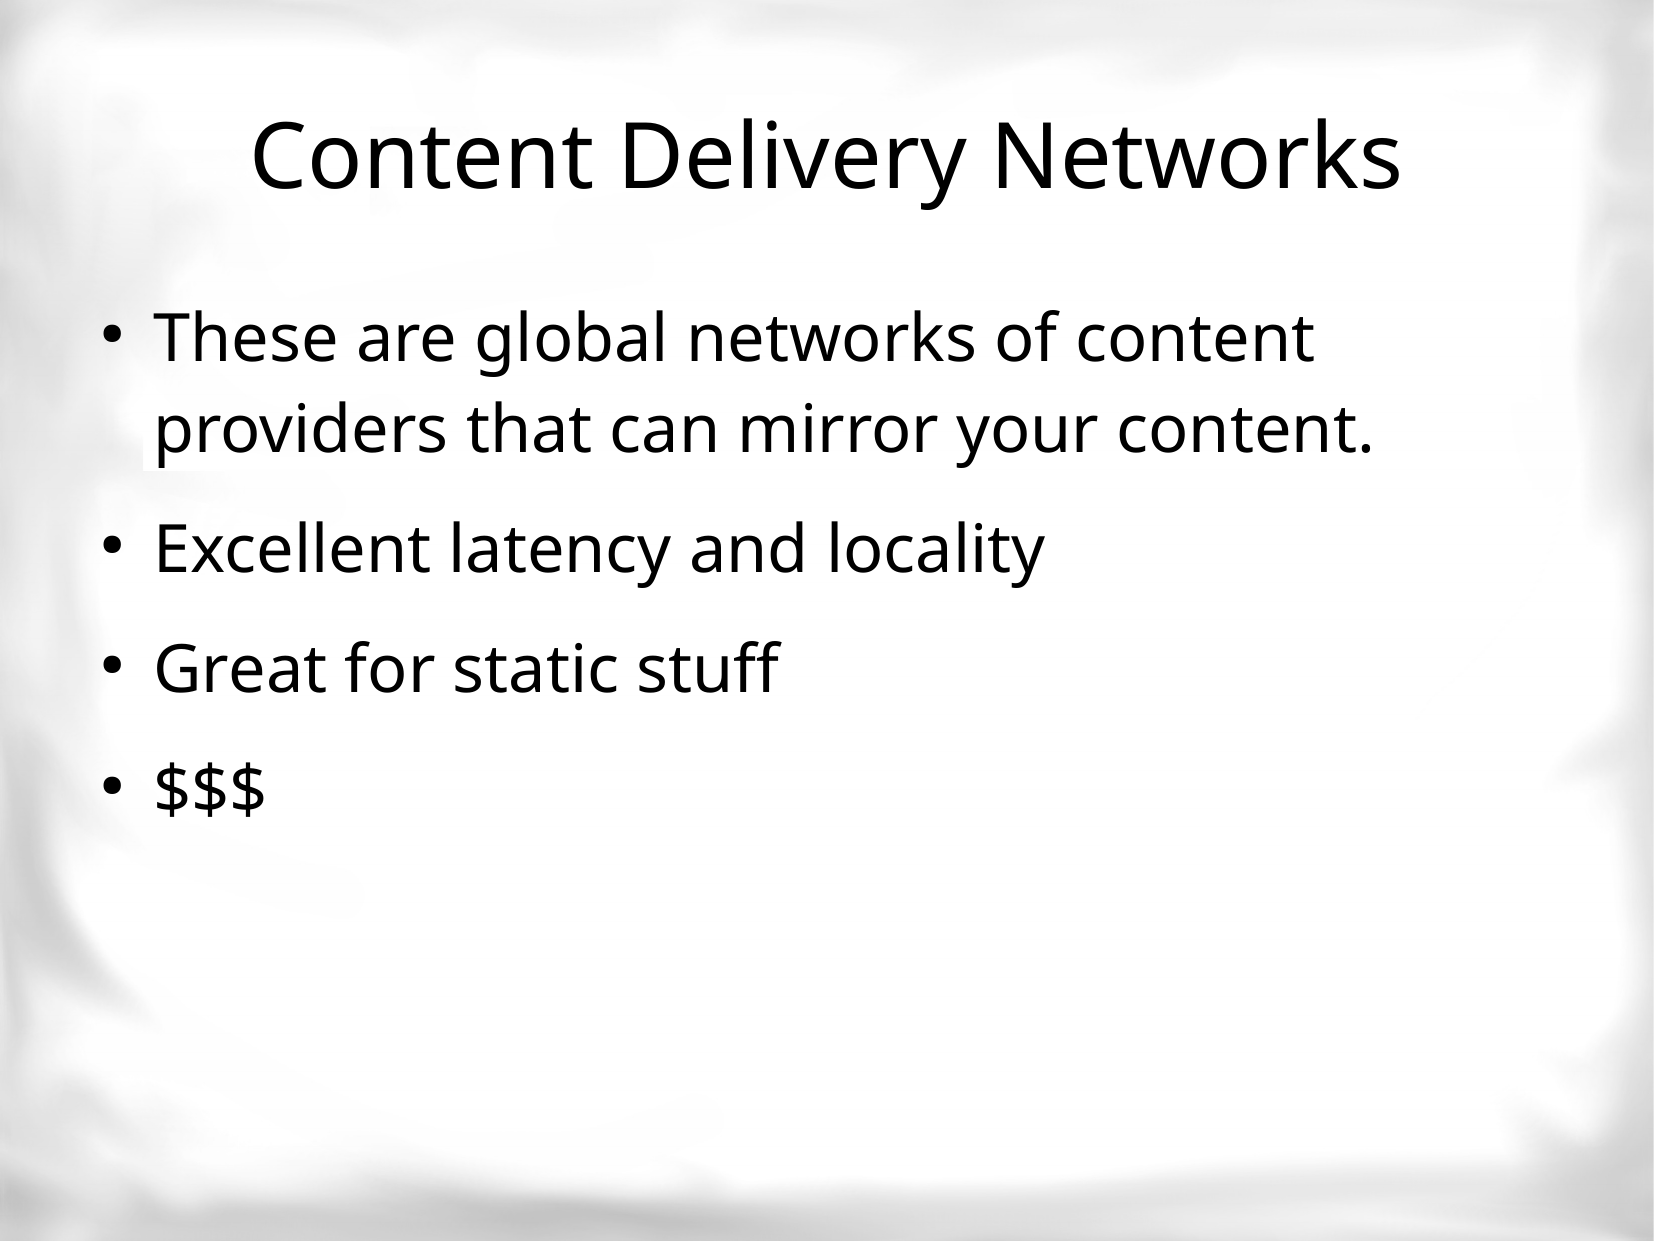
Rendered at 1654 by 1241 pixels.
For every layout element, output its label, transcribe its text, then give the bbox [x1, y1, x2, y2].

list These are global networks of content providers that can mirror your content. Excellent latency and locality Great for static stuff $$$ [82, 290, 1571, 1010]
picture [0, 0, 1654, 1241]
title Content Delivery Networks [82, 49, 1571, 257]
